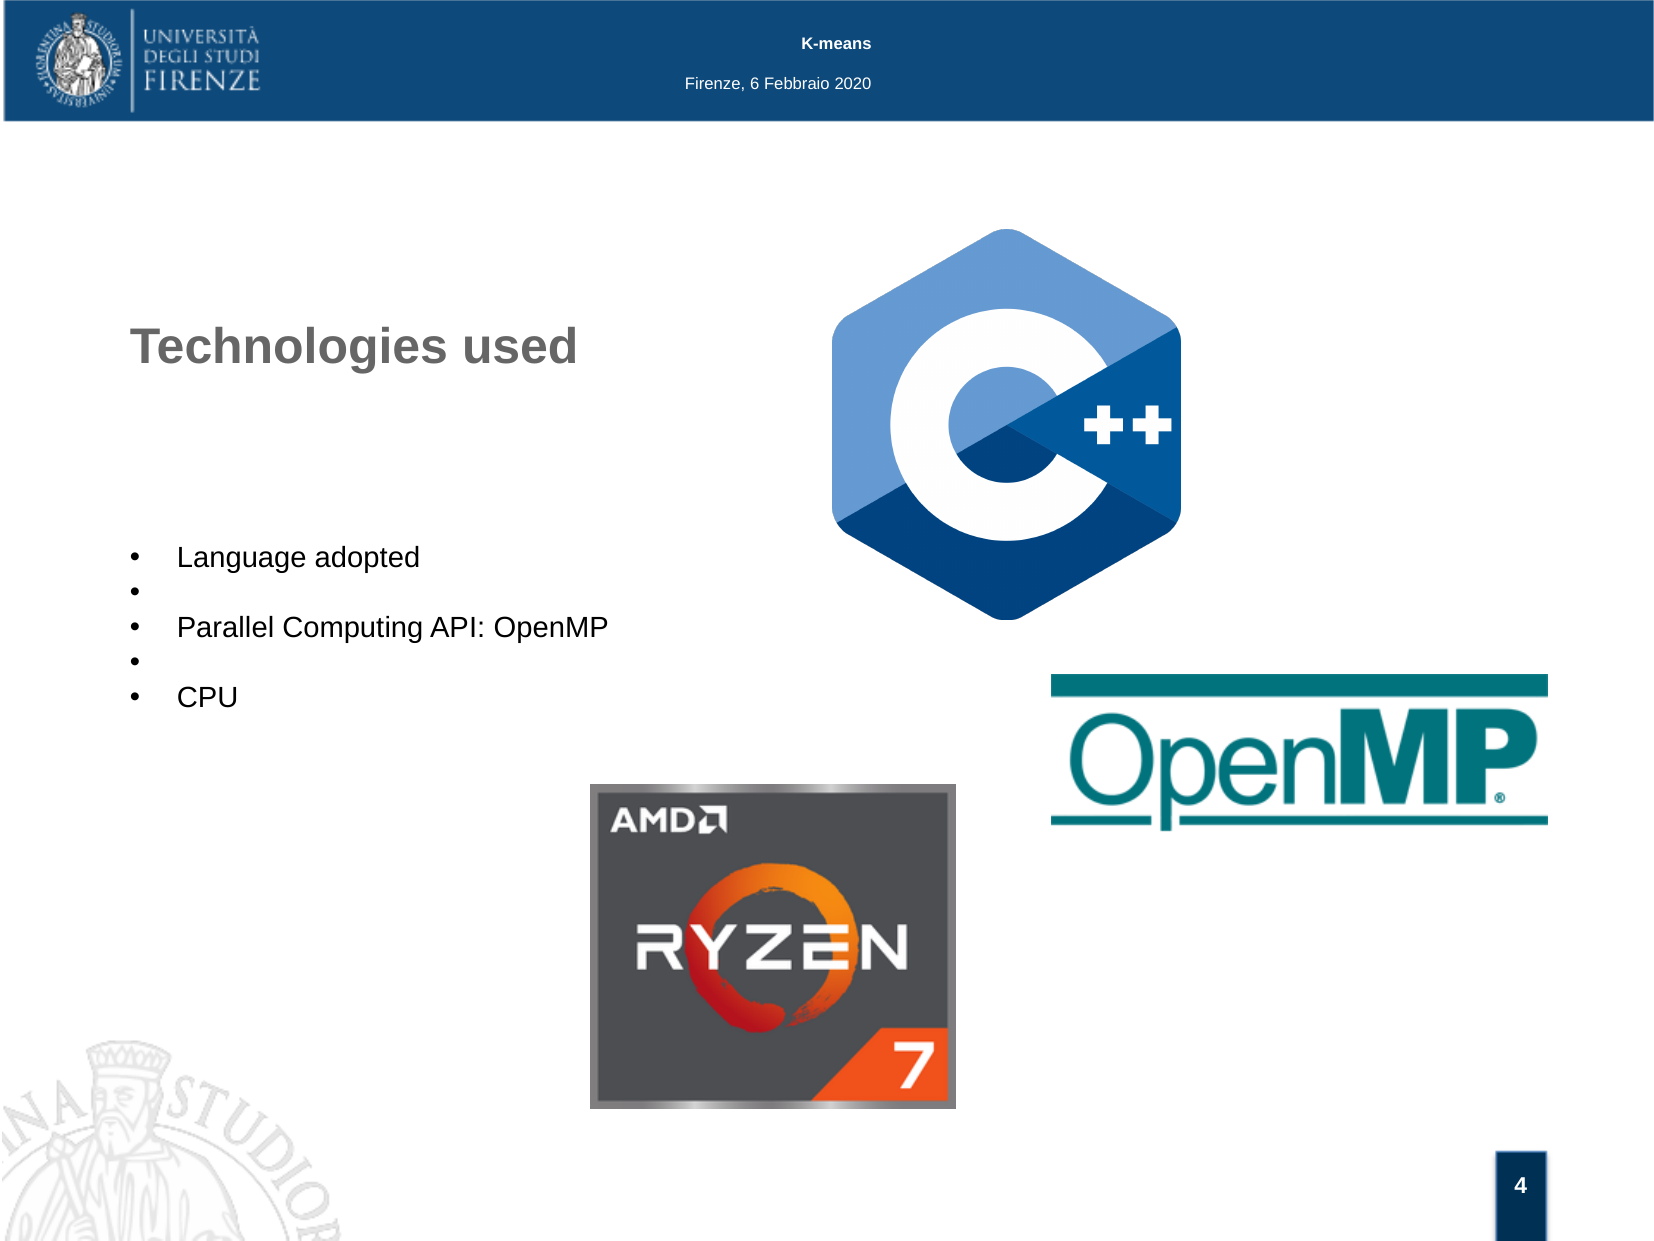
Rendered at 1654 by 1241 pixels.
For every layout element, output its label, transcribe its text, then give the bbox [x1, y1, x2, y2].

text_box 4 [1505, 1160, 1536, 1208]
picture [2, 0, 1654, 1241]
text_box K-means Firenze, 6 Febbraio 2020 [685, 24, 1548, 102]
text_box Language adopted Parallel Computing API: OpenMP CPU [129, 478, 1536, 774]
text_box Technologies used [129, 268, 832, 389]
